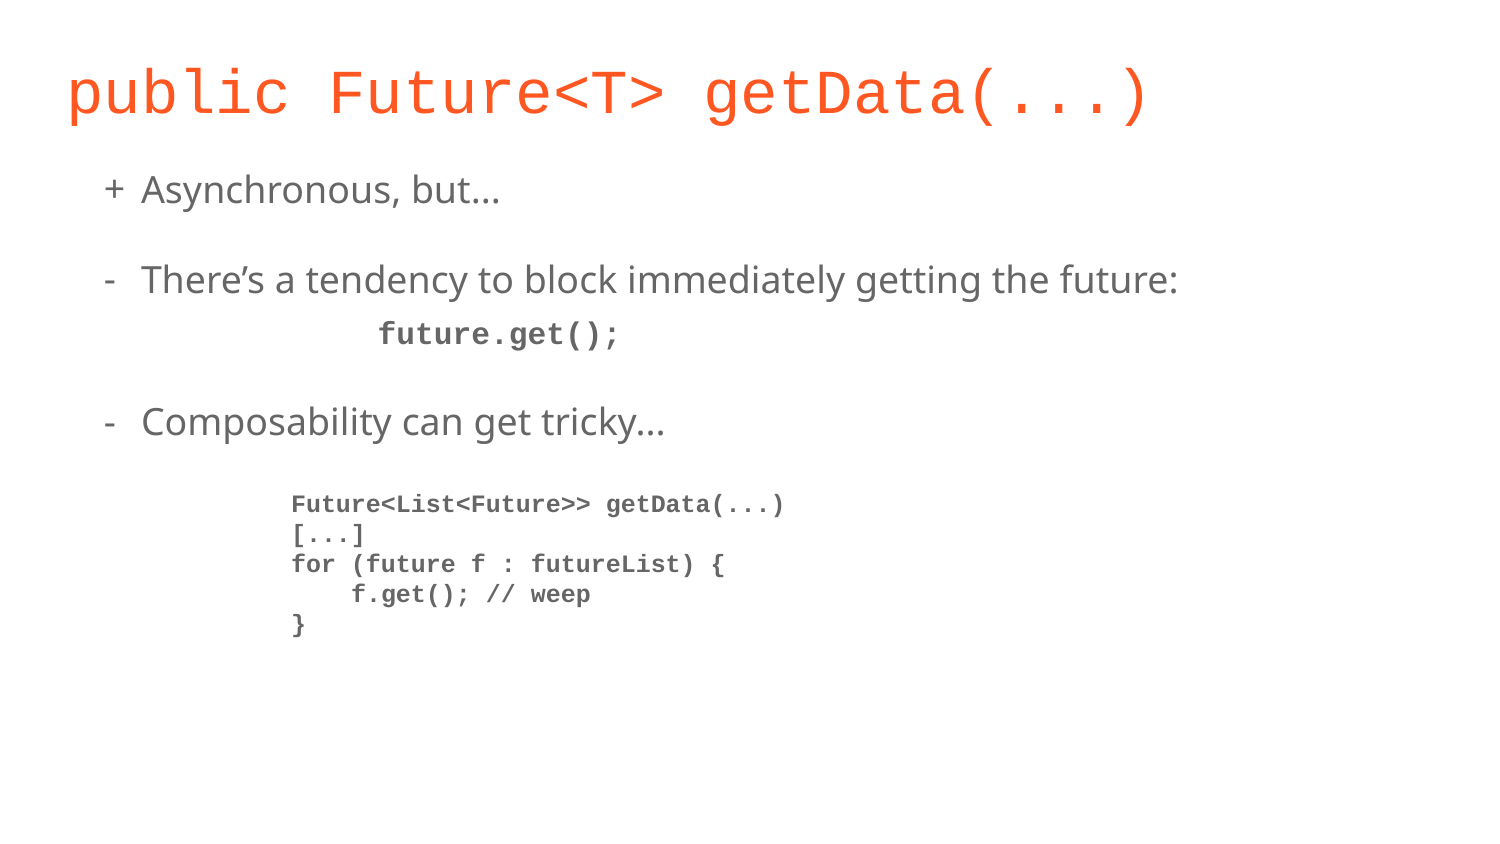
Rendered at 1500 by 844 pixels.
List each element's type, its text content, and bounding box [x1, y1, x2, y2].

title public Future<T> getData(...) [51, 36, 1449, 130]
list Asynchronous, but... There’s a tendency to block immediately getting the future: future.get(); Composability can get tricky... Future<List<Future>> getData(...) [...] for (future f : futureList) { f.get(); // weep } [51, 150, 1449, 759]
